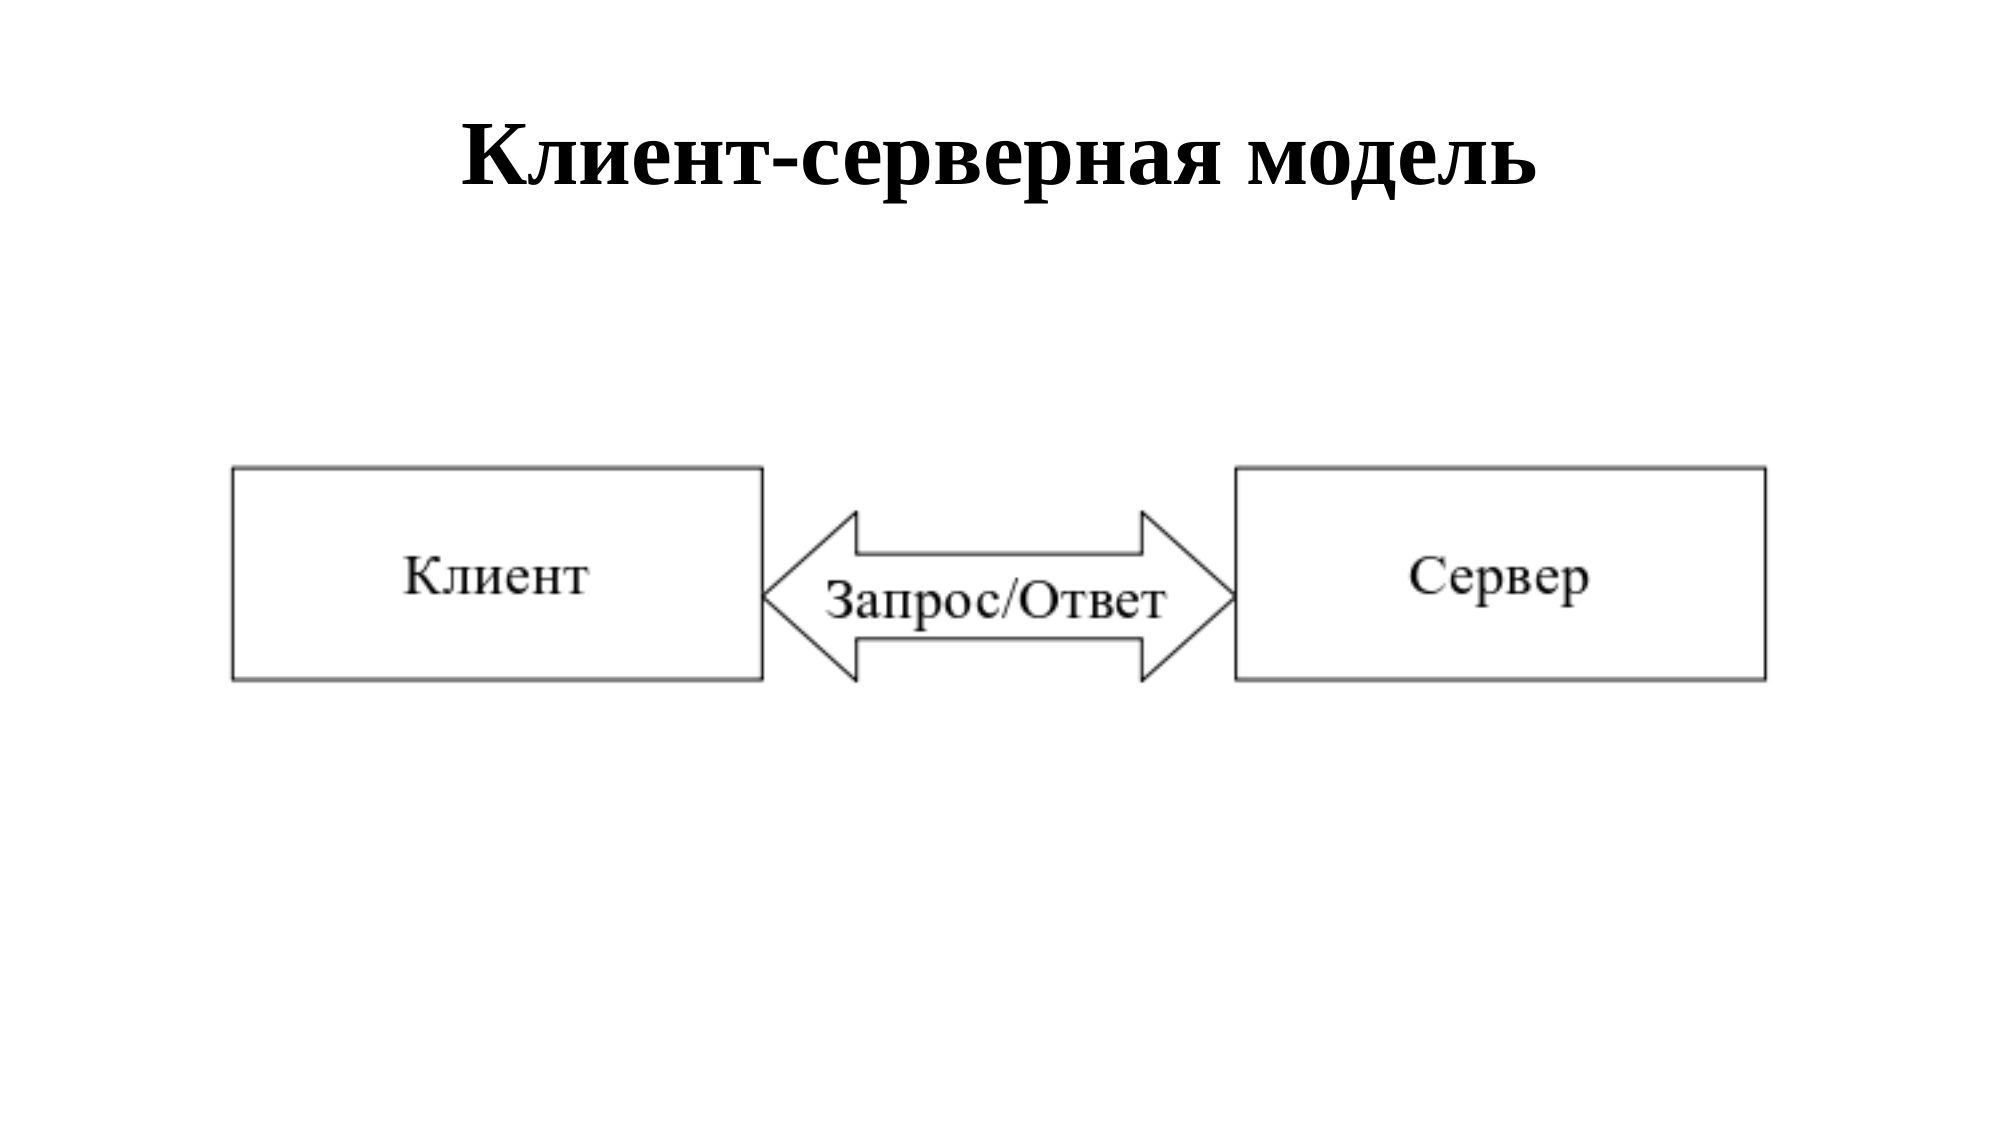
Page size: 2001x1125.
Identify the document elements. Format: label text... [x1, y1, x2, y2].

picture [187, 415, 1813, 710]
title Клиент-серверная модель [0, 39, 2000, 257]
